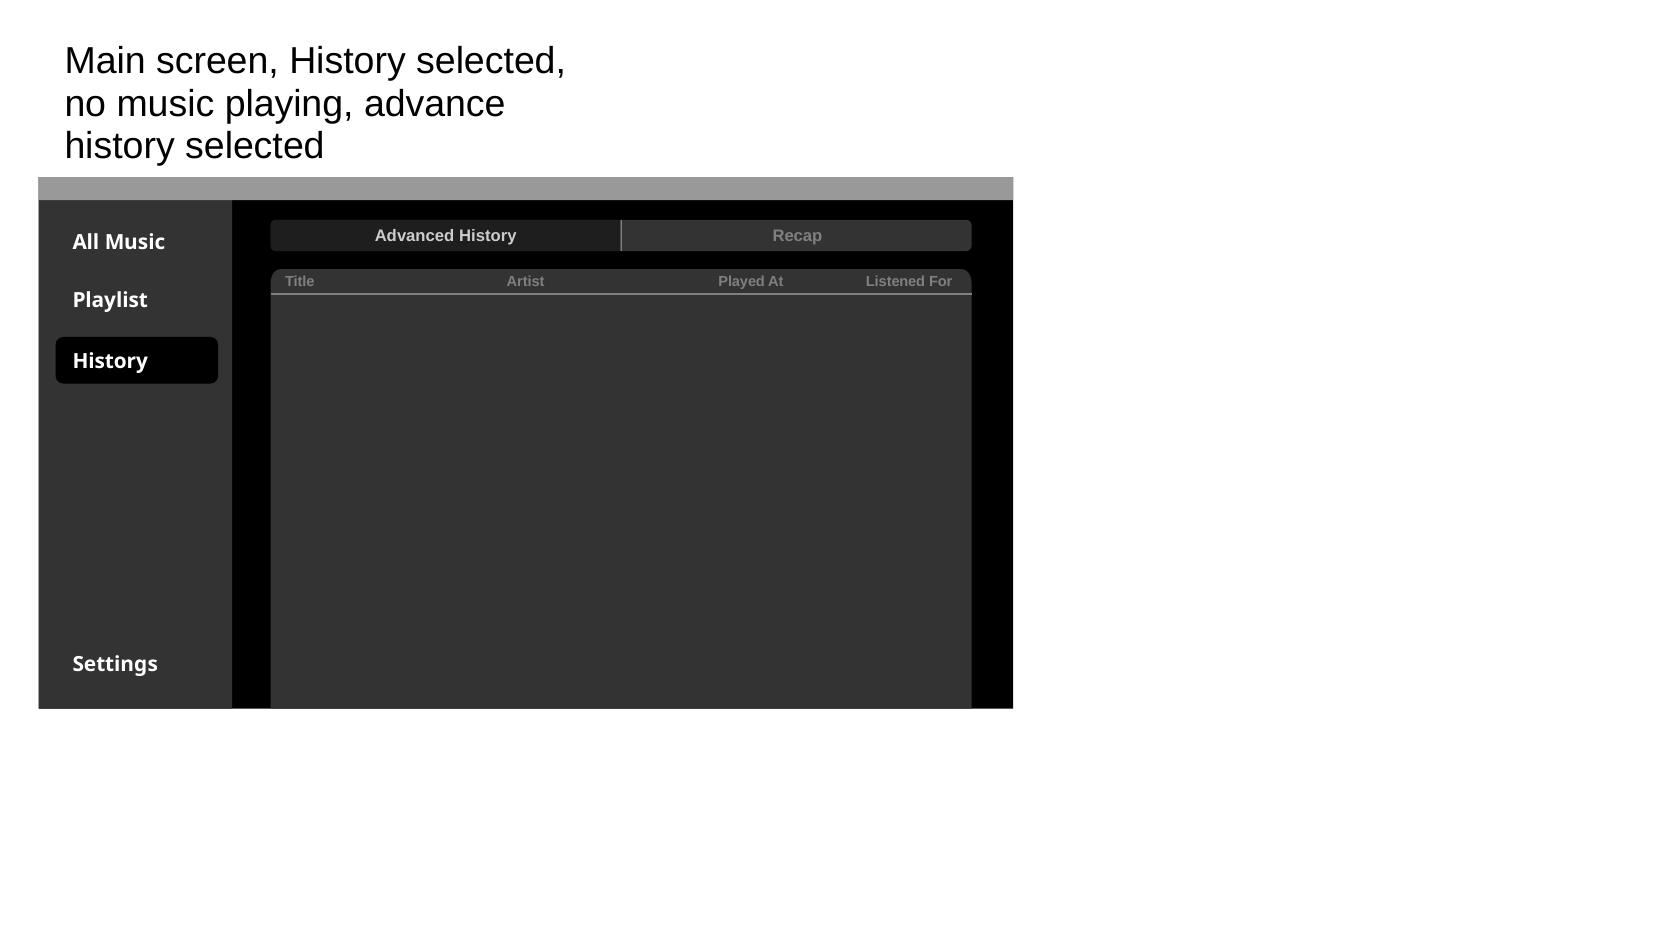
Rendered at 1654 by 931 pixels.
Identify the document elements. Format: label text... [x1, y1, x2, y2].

text_box Recap [621, 219, 972, 252]
text_box History [55, 336, 219, 384]
text_box Playlist [55, 276, 219, 324]
text_box Main screen, History selected, no music playing, advance history selected [49, 32, 631, 174]
text_box [38, 177, 1014, 709]
text_box Settings [55, 640, 219, 687]
text_box All Music [55, 217, 219, 265]
text_box Advanced History [270, 219, 621, 252]
text_box Title Artist Played At Listened For [270, 265, 972, 297]
